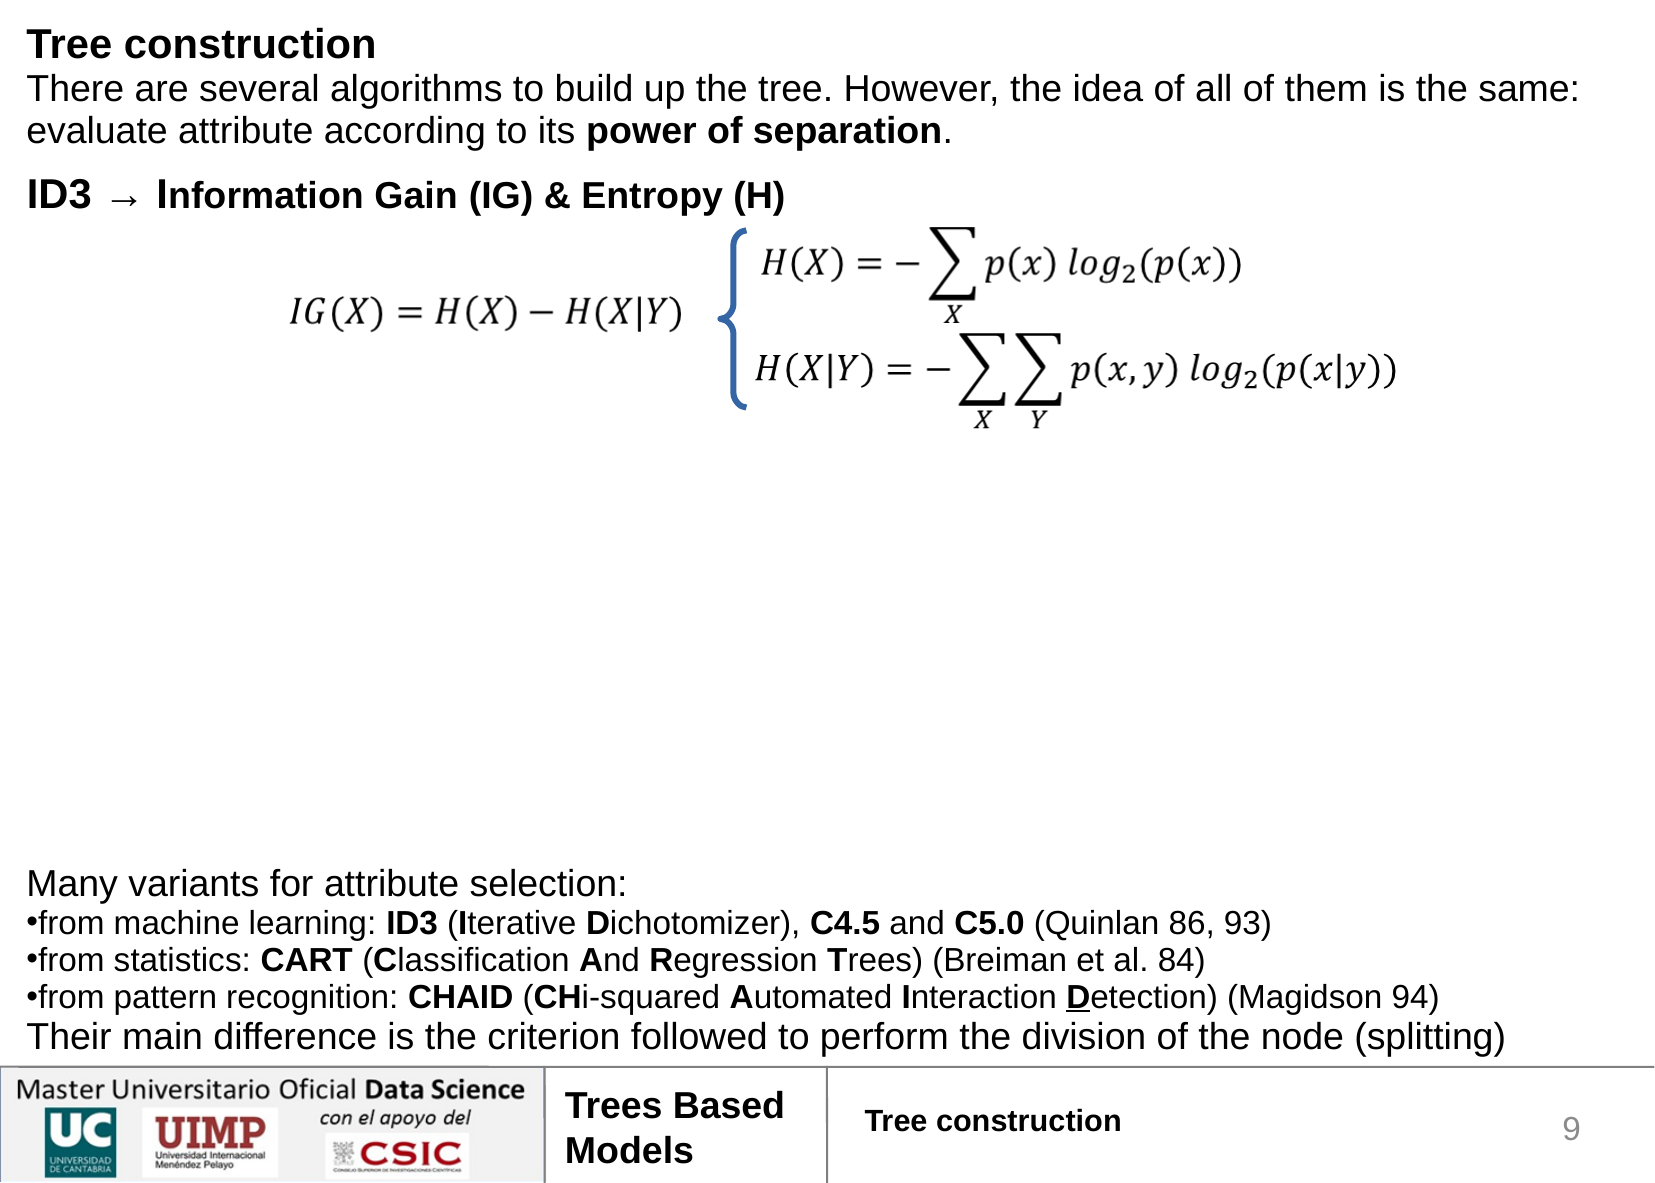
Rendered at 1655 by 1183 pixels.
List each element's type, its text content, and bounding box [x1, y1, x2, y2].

text_box Tree construction There are several algorithms to build up the tree. However, the idea of all of them is the same: evaluate attribute according to its power of separation. Many variants for attribute selection: from machine learning: ID3 (Iterative Dichotomizer), C4.5 and C5.0 (Quinlan 86, 93) from statistics: CART (Classification And Regression Trees) (Breiman et al. 84) from pattern recognition: CHAID (CHi-squared Automated Interaction Detection) (Magidson 94) Their main difference is the criterion followed to perform the division of the node (splitting) [11, 11, 1643, 1062]
text_box ID3 → Information Gain (IG) & Entropy (H) [12, 166, 827, 231]
text_box Tree construction [849, 1093, 1524, 1146]
picture [746, 213, 1407, 430]
picture [546, 1068, 550, 1182]
picture [0, 1068, 543, 1182]
text_box <number> [1473, 1095, 1596, 1159]
picture [275, 287, 703, 350]
